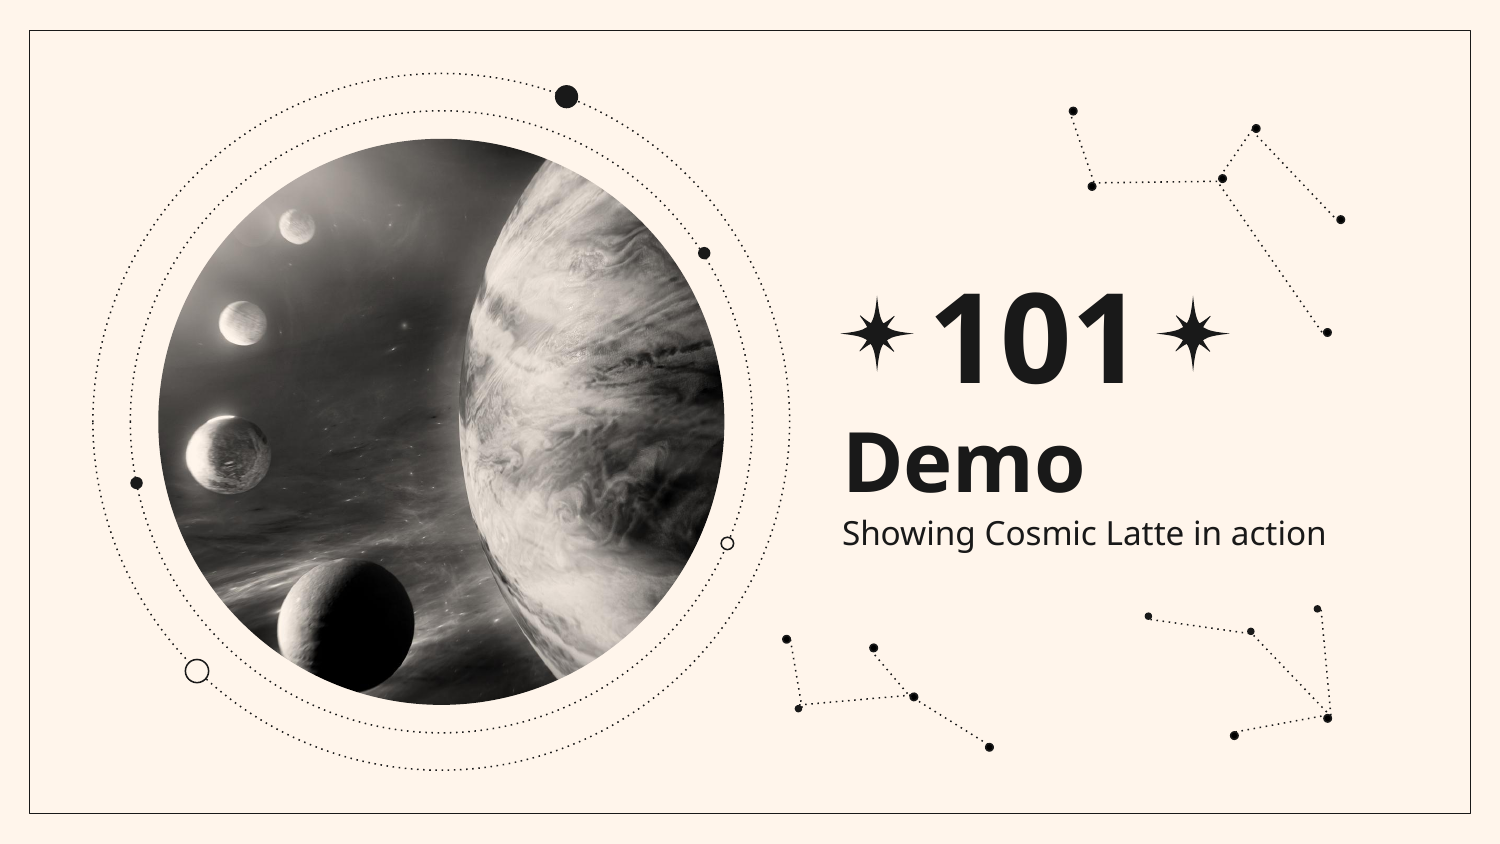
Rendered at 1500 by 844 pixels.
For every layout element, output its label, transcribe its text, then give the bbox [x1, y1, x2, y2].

text_box [1069, 107, 1077, 115]
text_box [1323, 328, 1332, 337]
text_box [1218, 174, 1227, 183]
text_box [782, 635, 791, 643]
text_box [985, 743, 993, 752]
text_box [1313, 605, 1322, 613]
text_box [158, 138, 725, 705]
text_box [1247, 627, 1255, 636]
text_box [1156, 295, 1230, 372]
title Demo [827, 394, 1437, 533]
text_box [1230, 731, 1239, 740]
text_box [910, 693, 918, 701]
text_box [1337, 215, 1345, 224]
text_box [1323, 714, 1332, 723]
title 101 [914, 208, 1164, 459]
text_box [869, 644, 878, 652]
text_box [840, 295, 914, 372]
text_box [1088, 182, 1096, 191]
text_box [1252, 124, 1260, 133]
text_box [794, 705, 803, 713]
subtitle Showing Cosmic Latte in action [827, 533, 1437, 567]
text_box [1144, 612, 1153, 620]
